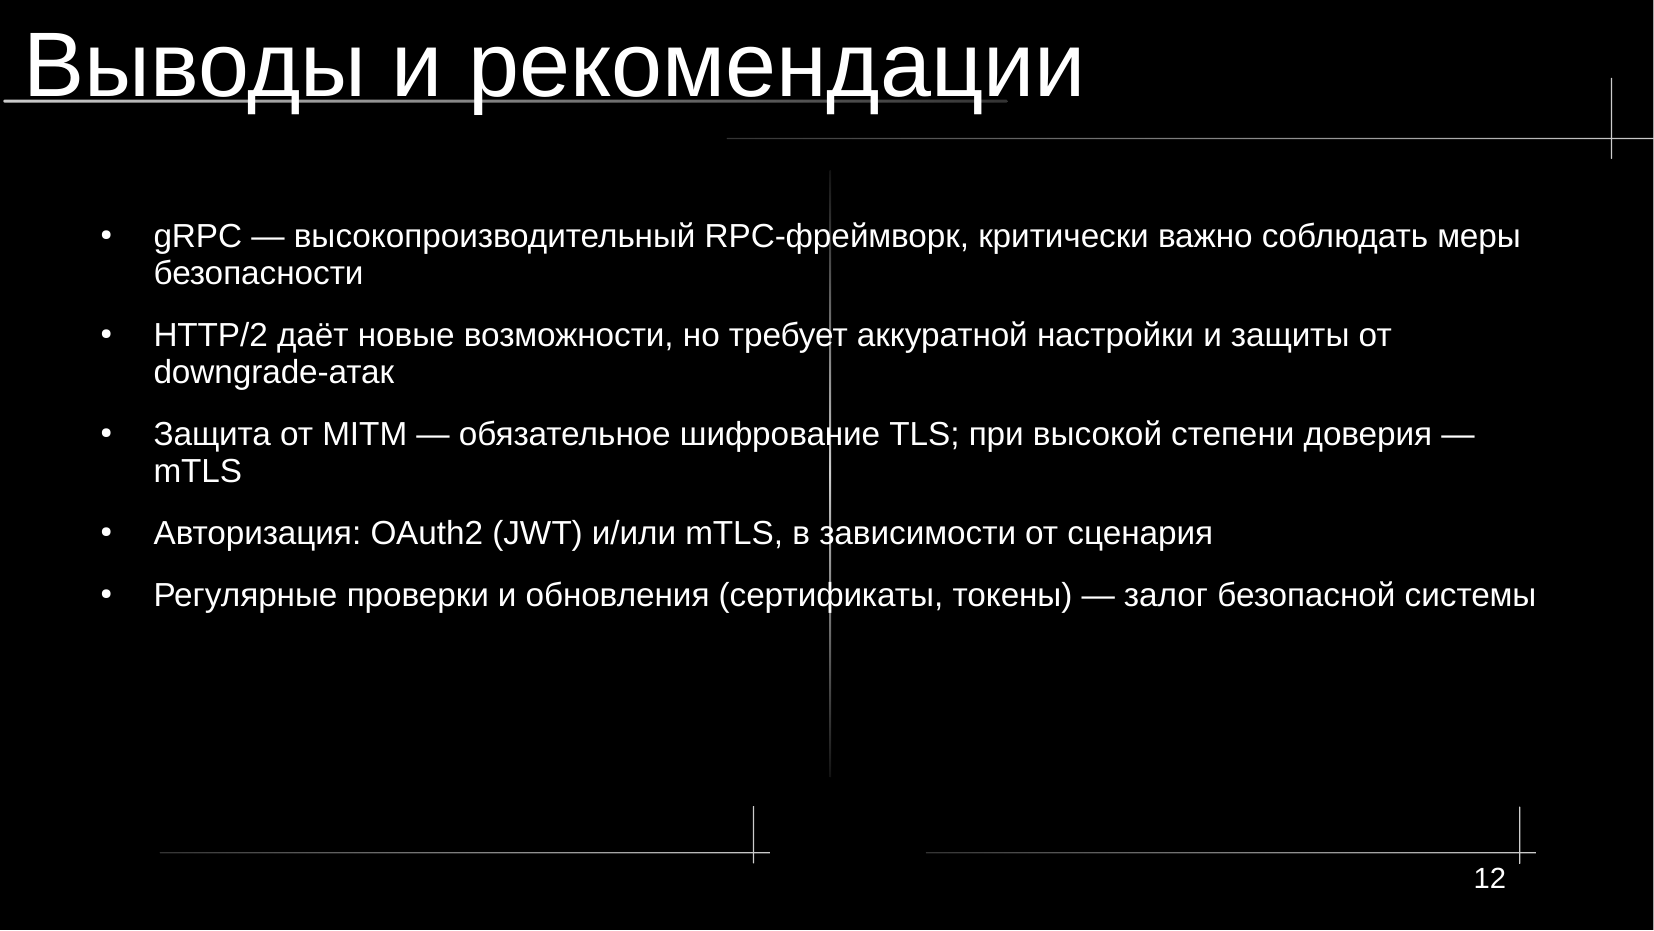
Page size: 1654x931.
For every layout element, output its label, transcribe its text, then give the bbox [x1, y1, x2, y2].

title Выводы и рекомендации [23, 11, 1589, 119]
list gRPC — высокопроизводительный RPC-фреймворк, критически важно соблюдать меры безопасности HTTP/2 даёт новые возможности, но требует аккуратной настройки и защиты от downgrade-атак Защита от MITM — обязательное шифрование TLS; при высокой степени доверия — mTLS Авторизация: OAuth2 (JWT) и/или mTLS, в зависимости от сценария Регулярные проверки и обновления (сертификаты, токены) — залог безопасной системы [82, 217, 1571, 758]
